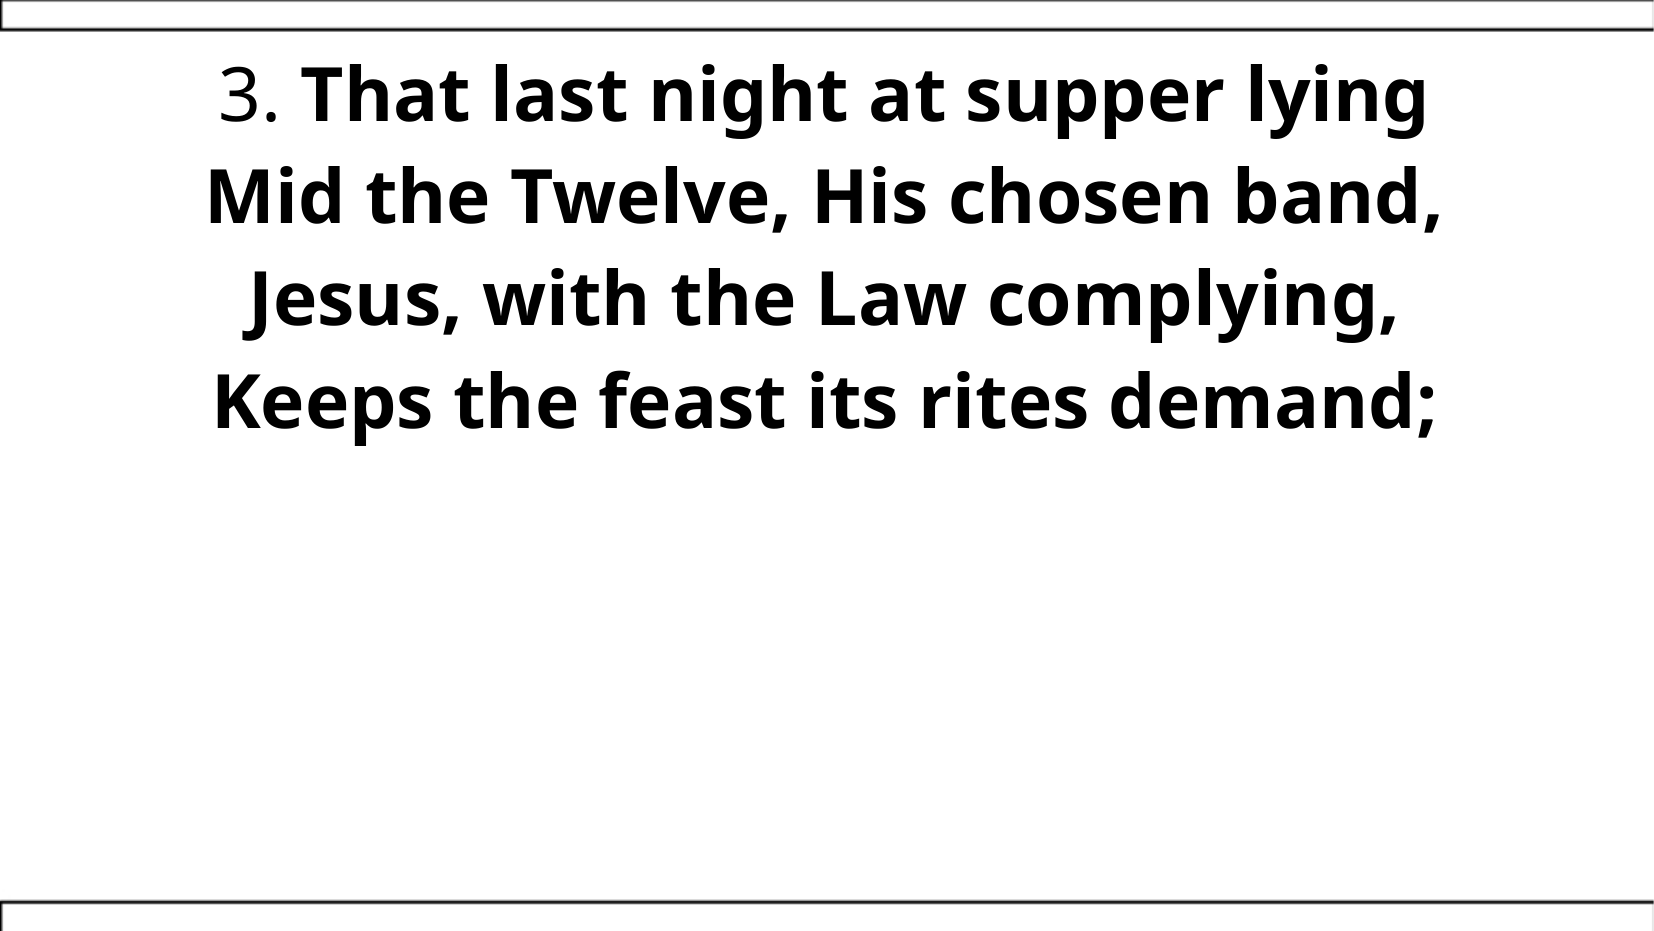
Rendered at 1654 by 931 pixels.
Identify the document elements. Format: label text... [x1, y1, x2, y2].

picture [0, 0, 1654, 931]
text_box 3. That last night at supper lying Mid the Twelve, His chosen band, Jesus, with the Law complying, Keeps the feast its rites demand; [89, 33, 1560, 454]
